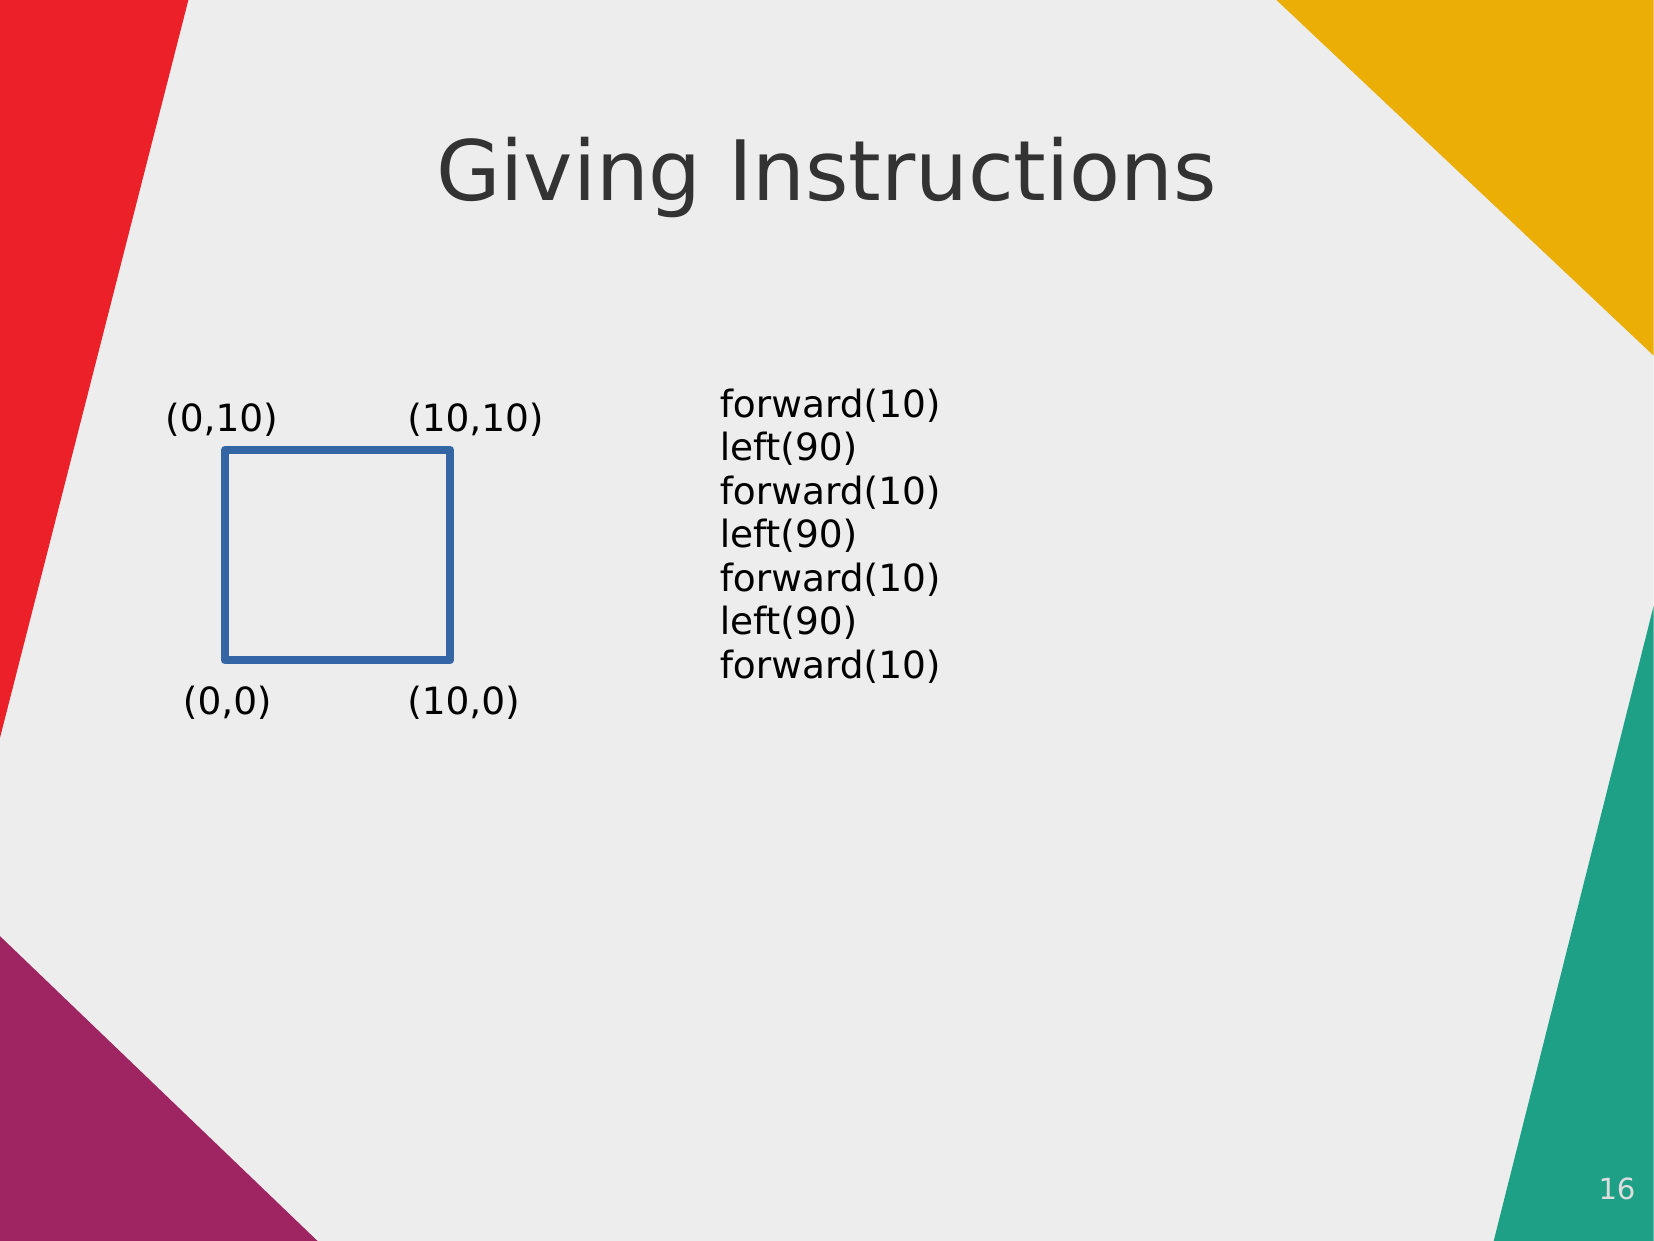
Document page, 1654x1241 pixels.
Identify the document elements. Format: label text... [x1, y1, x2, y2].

text_box (10,10) [392, 388, 586, 491]
text_box (10,0) [392, 672, 541, 775]
title Giving Instructions [114, 73, 1539, 271]
text_box (0,0) [168, 672, 289, 775]
text_box (0,10) [150, 388, 343, 491]
text_box forward(10) left(90) forward(10) left(90) forward(10) left(90) forward(10) [705, 375, 1306, 739]
